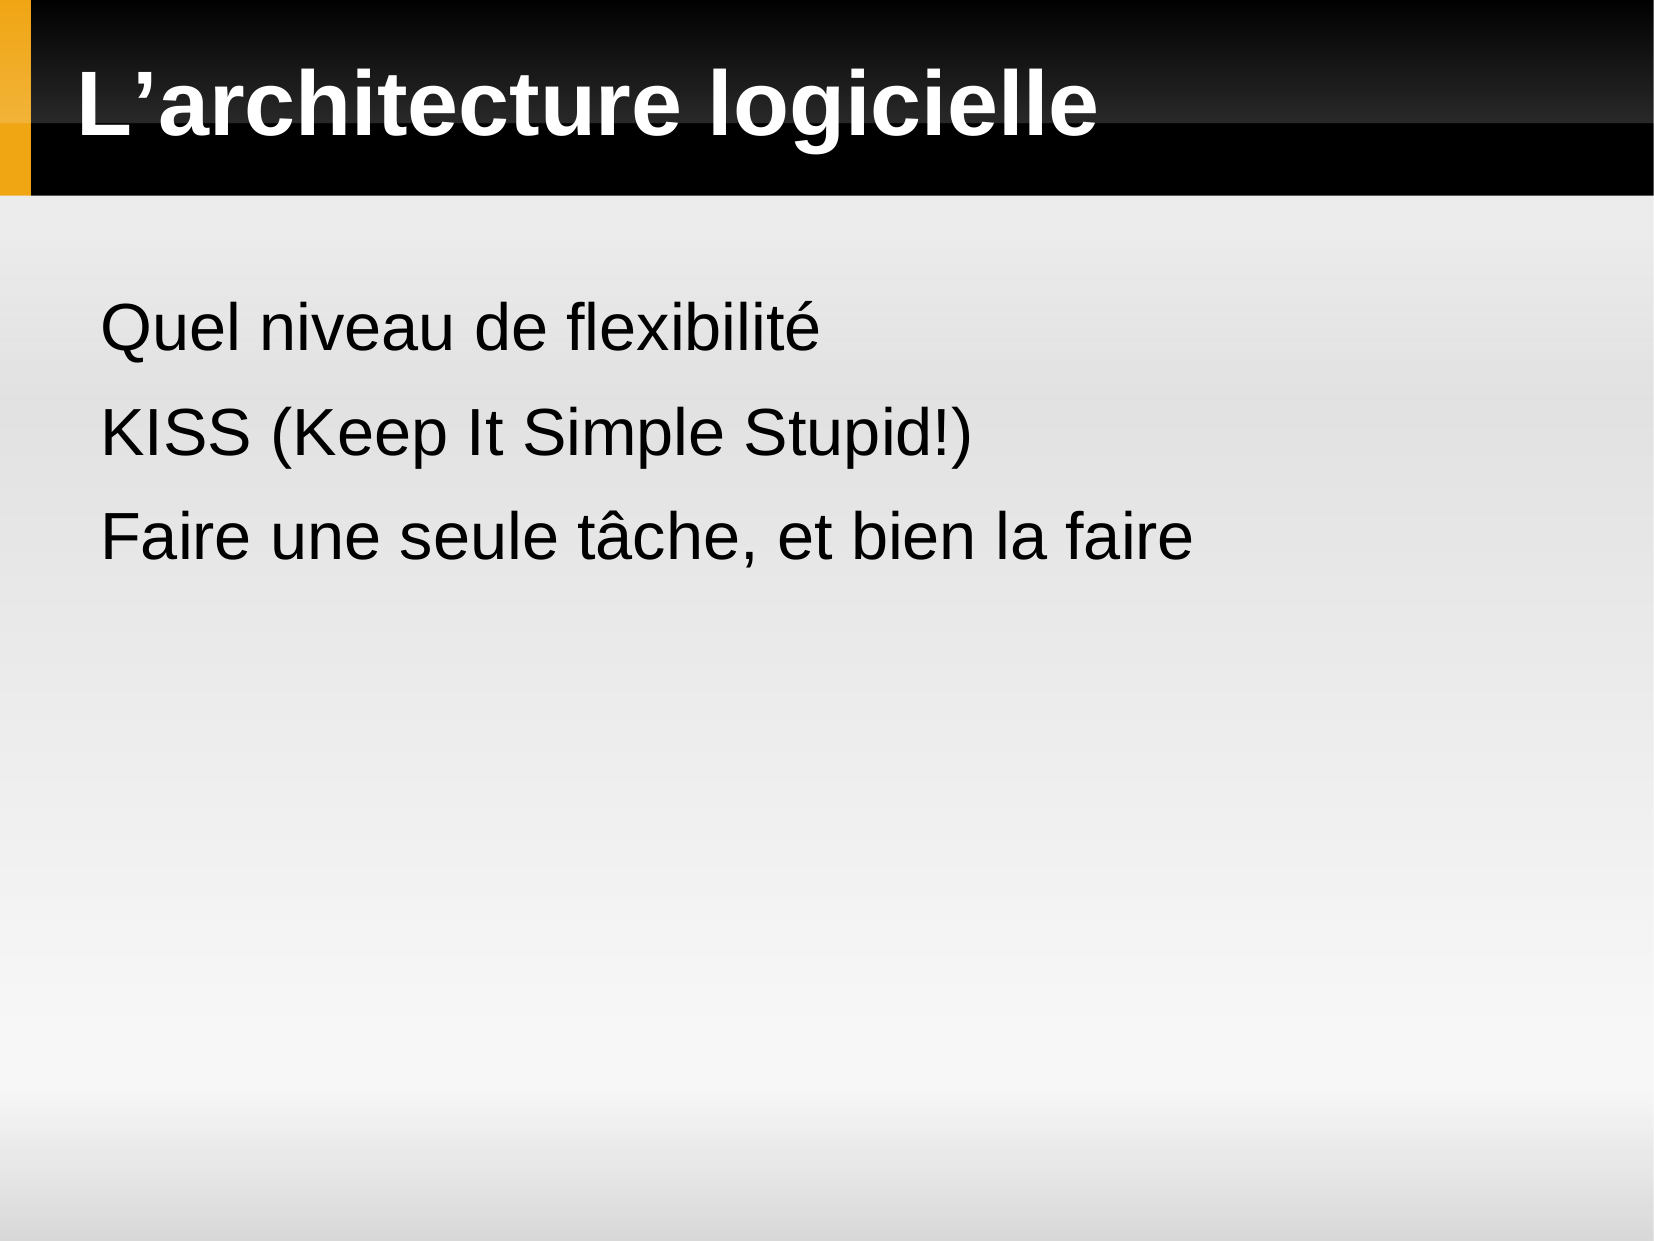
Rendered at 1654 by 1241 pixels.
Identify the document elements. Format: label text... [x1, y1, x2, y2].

picture [0, 0, 1654, 1241]
list Quel niveau de flexibilité KISS (Keep It Simple Stupid!) Faire une seule tâche, et bien la faire [82, 290, 1571, 1094]
title L’architecture logicielle [76, 7, 1565, 200]
